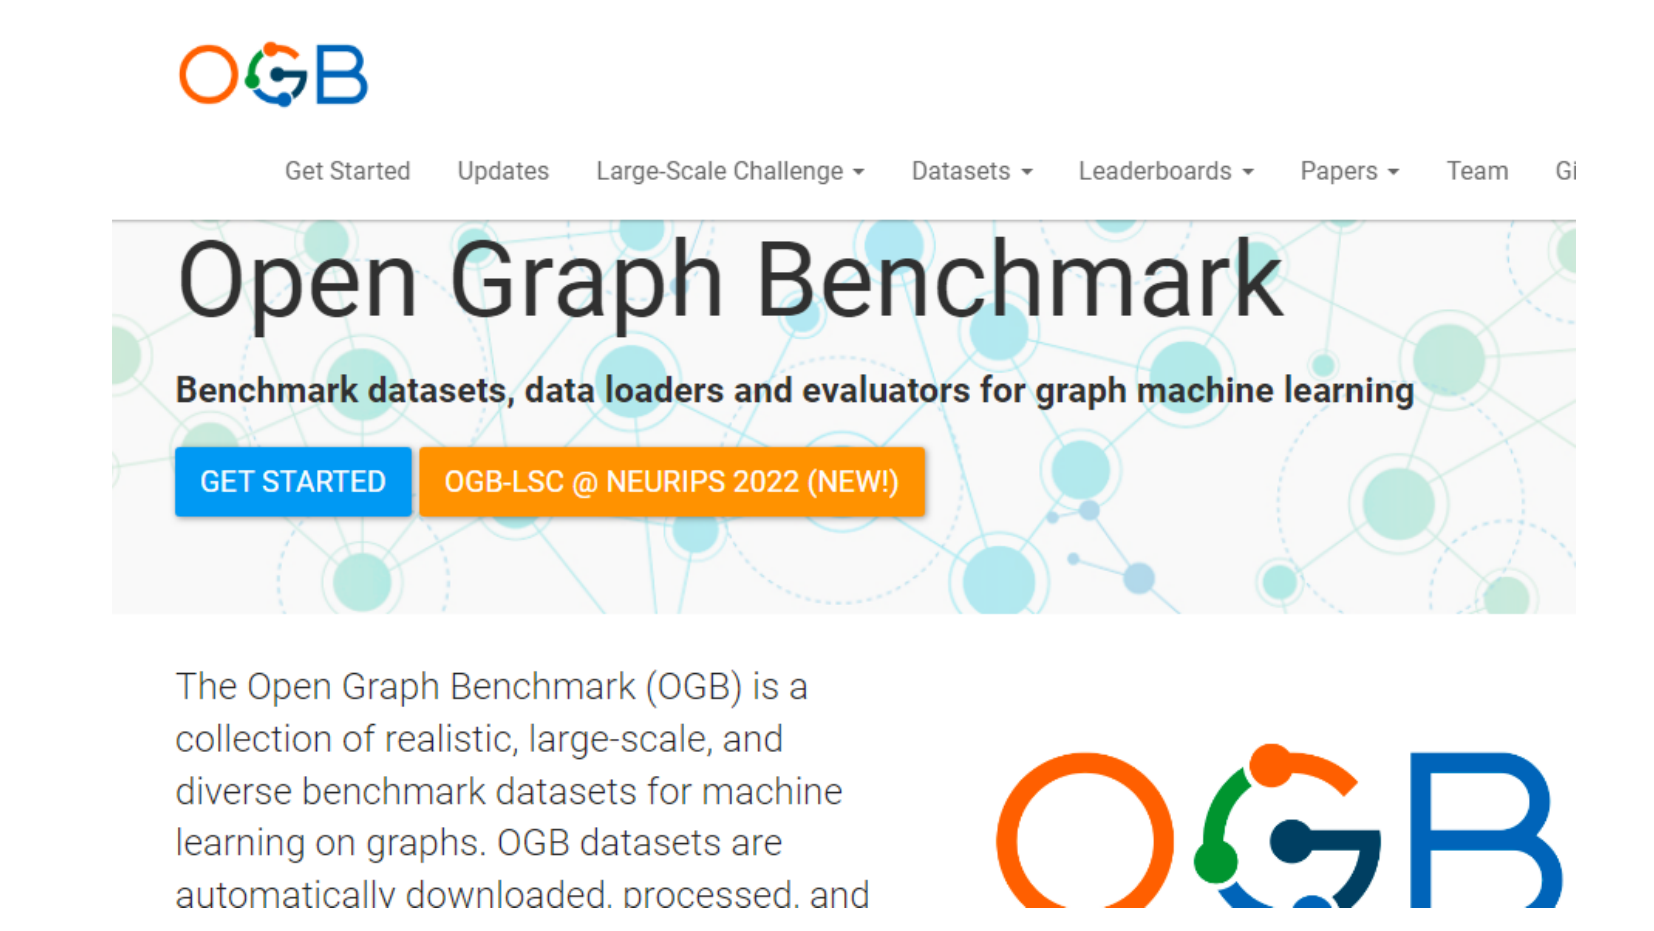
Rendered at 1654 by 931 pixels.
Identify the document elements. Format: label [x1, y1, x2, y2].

picture [112, 33, 1576, 908]
